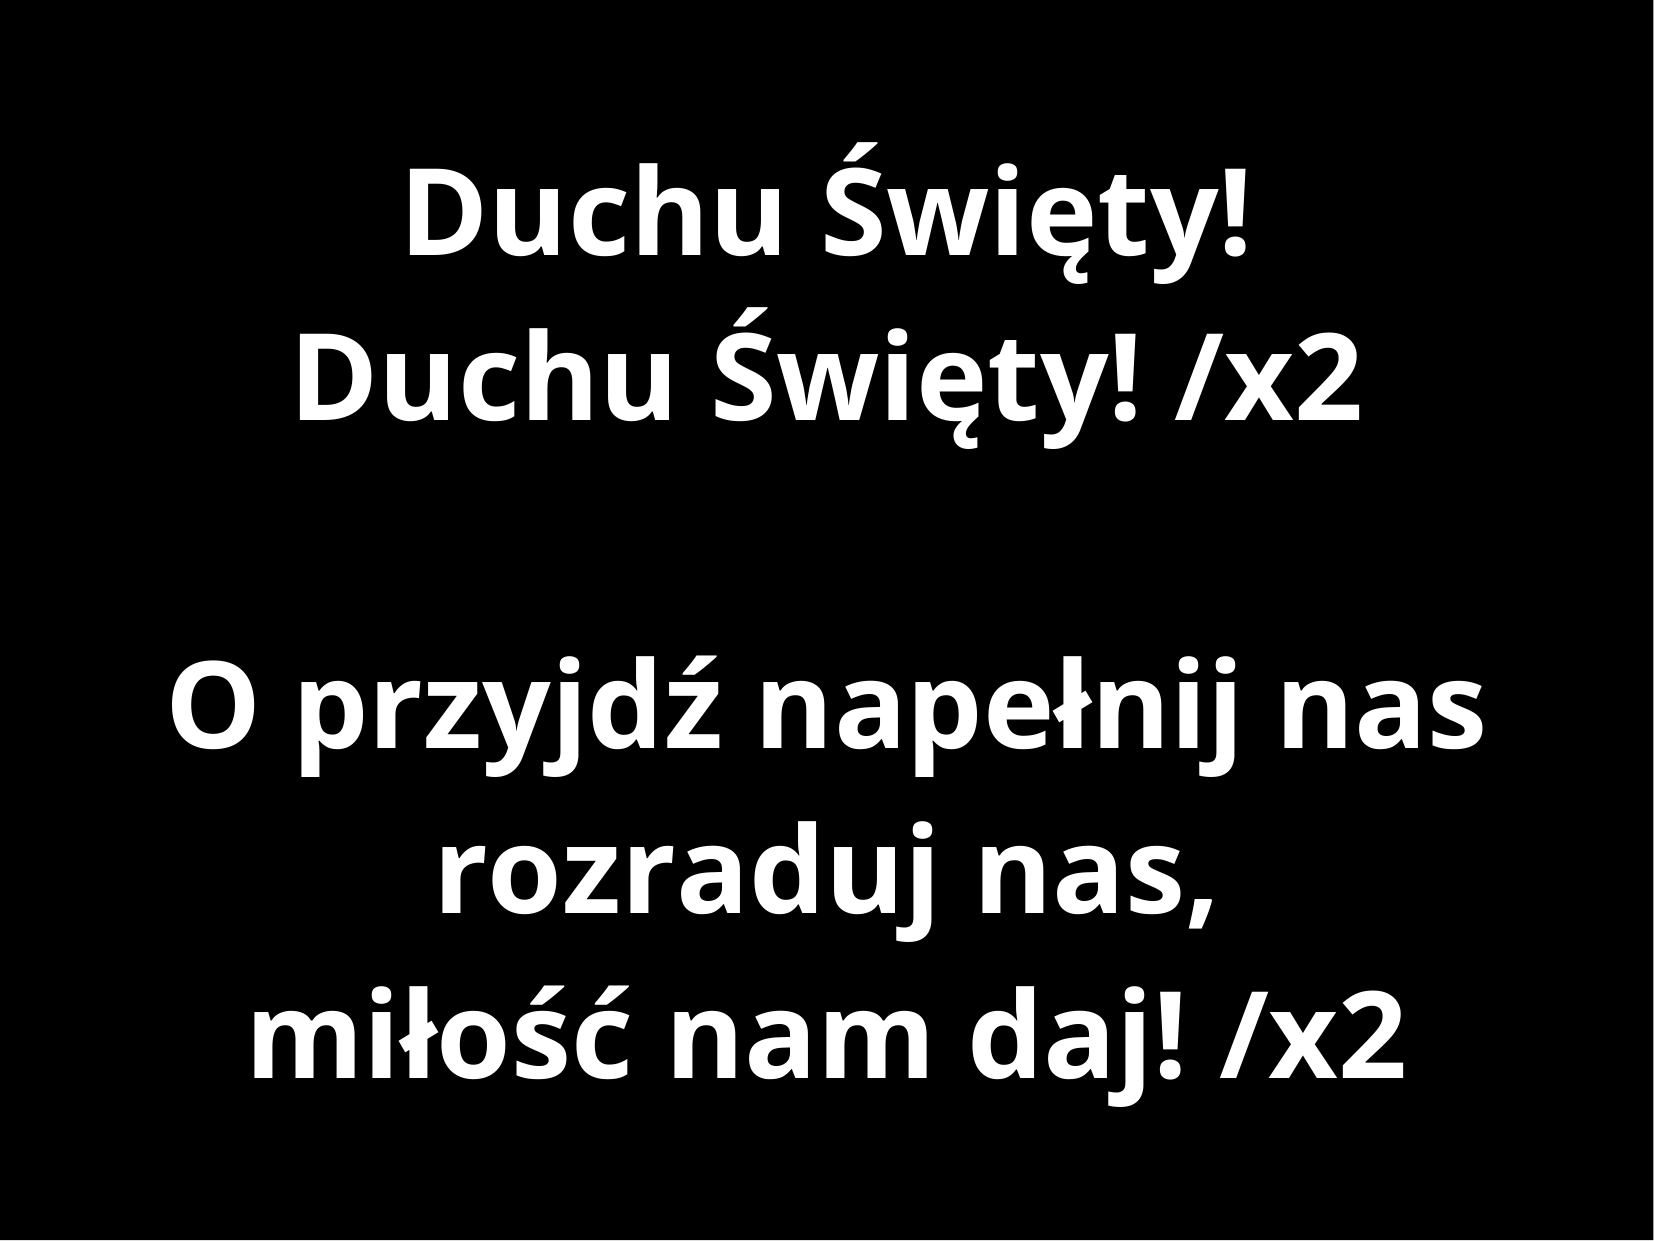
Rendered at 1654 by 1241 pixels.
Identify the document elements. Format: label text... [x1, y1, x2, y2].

title Duchu Święty! Duchu Święty! /x2 O przyjdź napełnij nas rozraduj nas, miłość nam daj! /x2 [0, 0, 1654, 1241]
